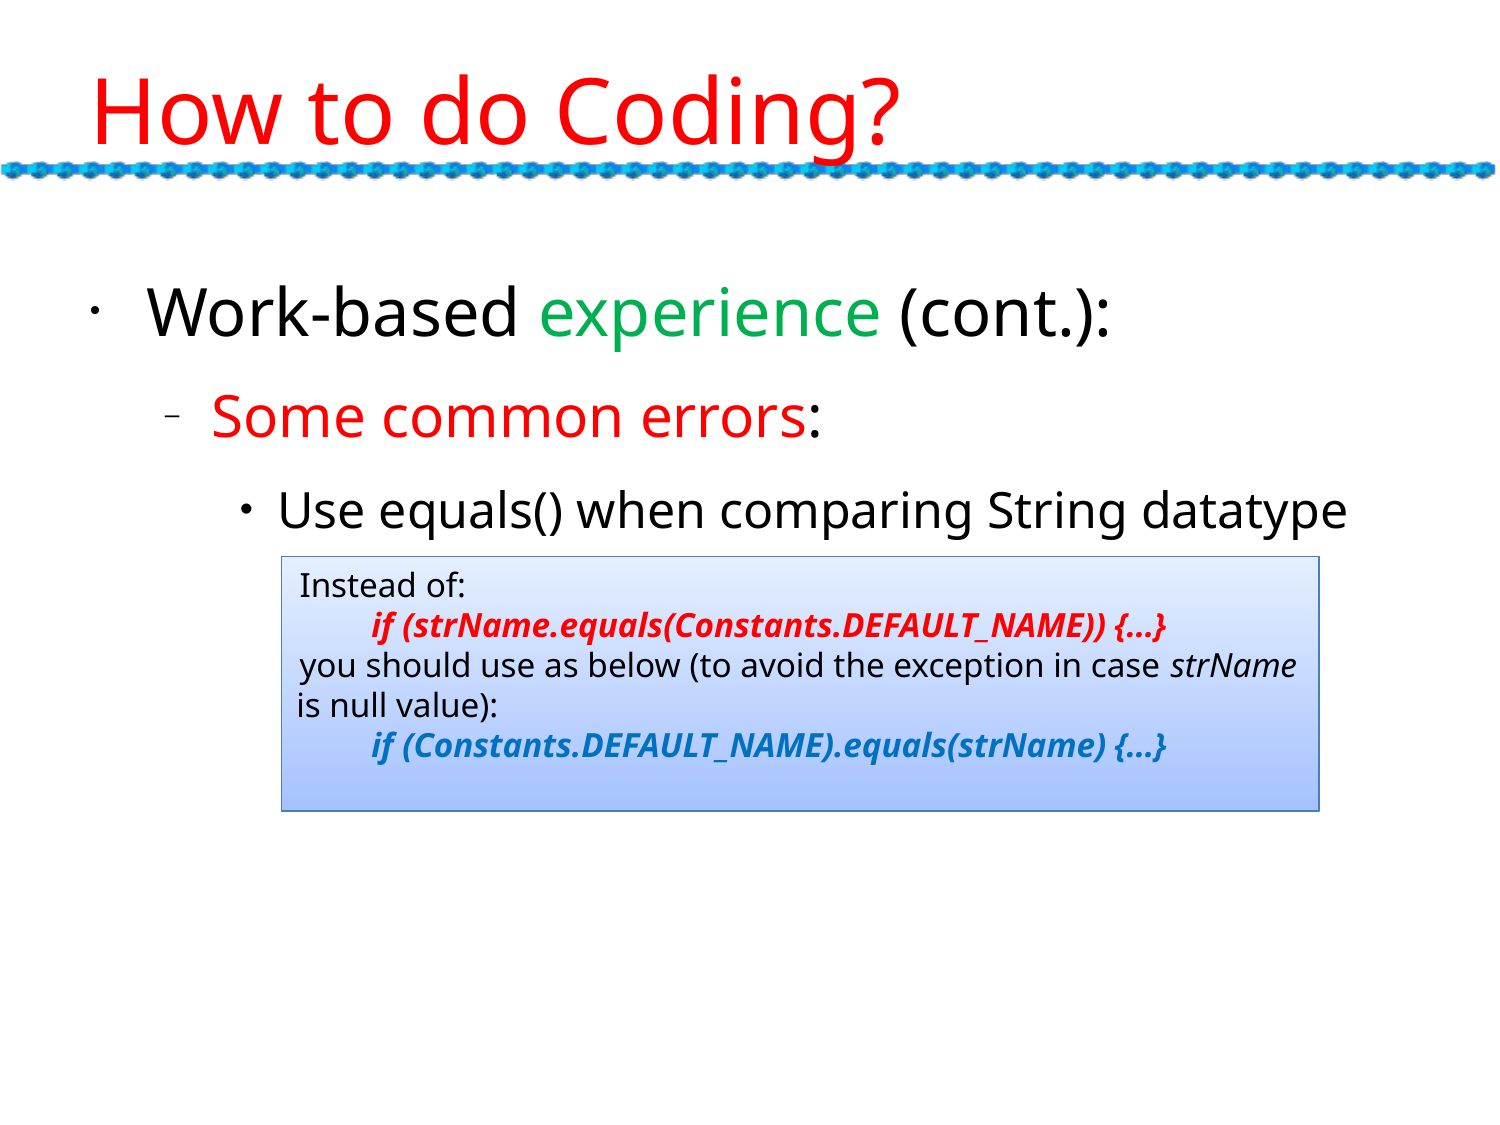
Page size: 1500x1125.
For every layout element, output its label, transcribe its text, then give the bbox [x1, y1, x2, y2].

picture [1425, 161, 1499, 181]
list Work-based experience (cont.): Some common errors: Use equals() when comparing String datatype [75, 262, 1425, 1005]
title How to do Coding? [75, 45, 1425, 233]
picture [0, 161, 75, 181]
text_box Instead of: if (strName.equals(Constants.DEFAULT_NAME)) {…} you should use as below (to avoid the exception in case strName is null value): if (Constants.DEFAULT_NAME).equals(strName) {…} [281, 556, 1319, 812]
